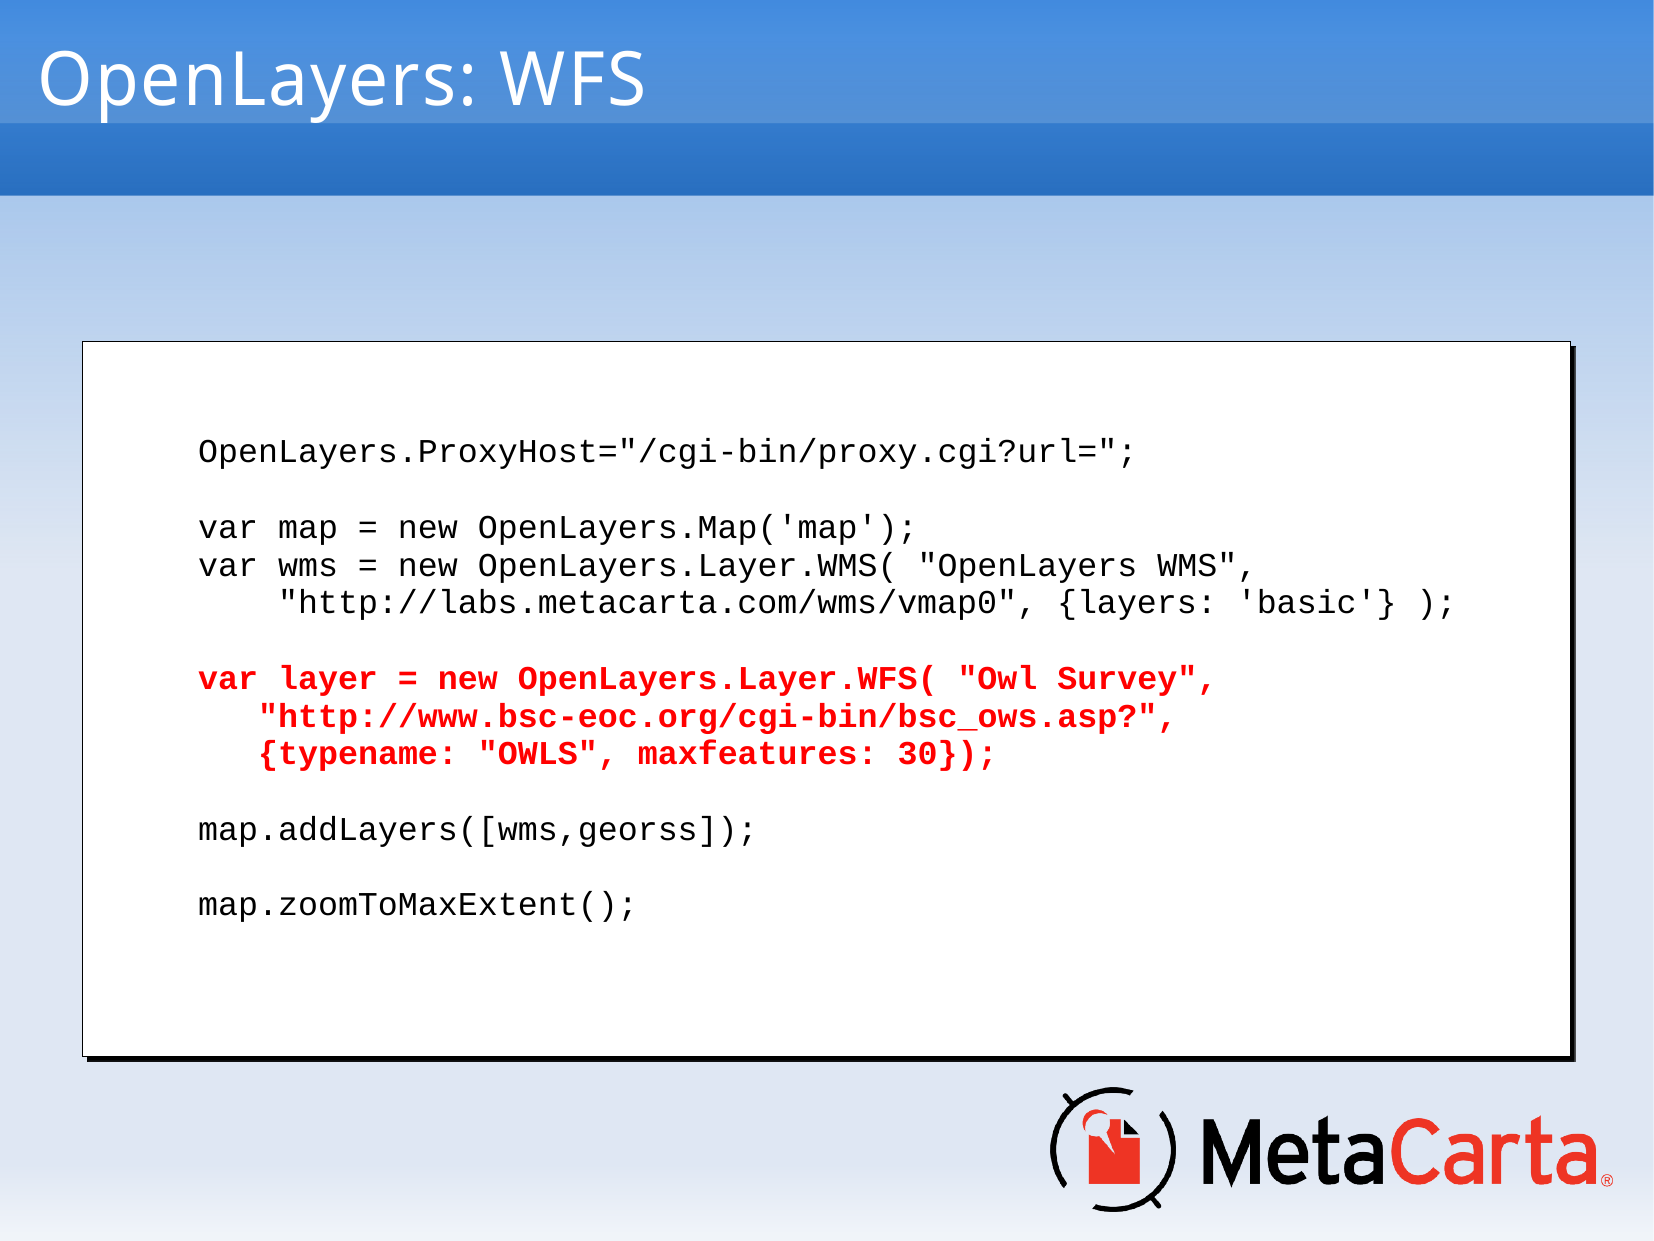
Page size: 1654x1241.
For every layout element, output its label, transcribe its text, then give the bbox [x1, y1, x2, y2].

title OpenLayers: WFS [37, 2, 1463, 151]
subtitle OpenLayers.ProxyHost="/cgi-bin/proxy.cgi?url="; var map = new OpenLayers.Map('map'); var wms = new OpenLayers.Layer.WMS( "OpenLayers WMS", "http://labs.metacarta.com/wms/vmap0", {layers: 'basic'} ); var layer = new OpenLayers.Layer.WFS( "Owl Survey", "http://www.bsc-eoc.org/cgi-bin/bsc_ows.asp?", {typename: "OWLS", maxfeatures: 30}); map.addLayers([wms,georss]); map.zoomToMaxExtent(); [82, 341, 1571, 1057]
picture [0, 0, 1654, 1241]
